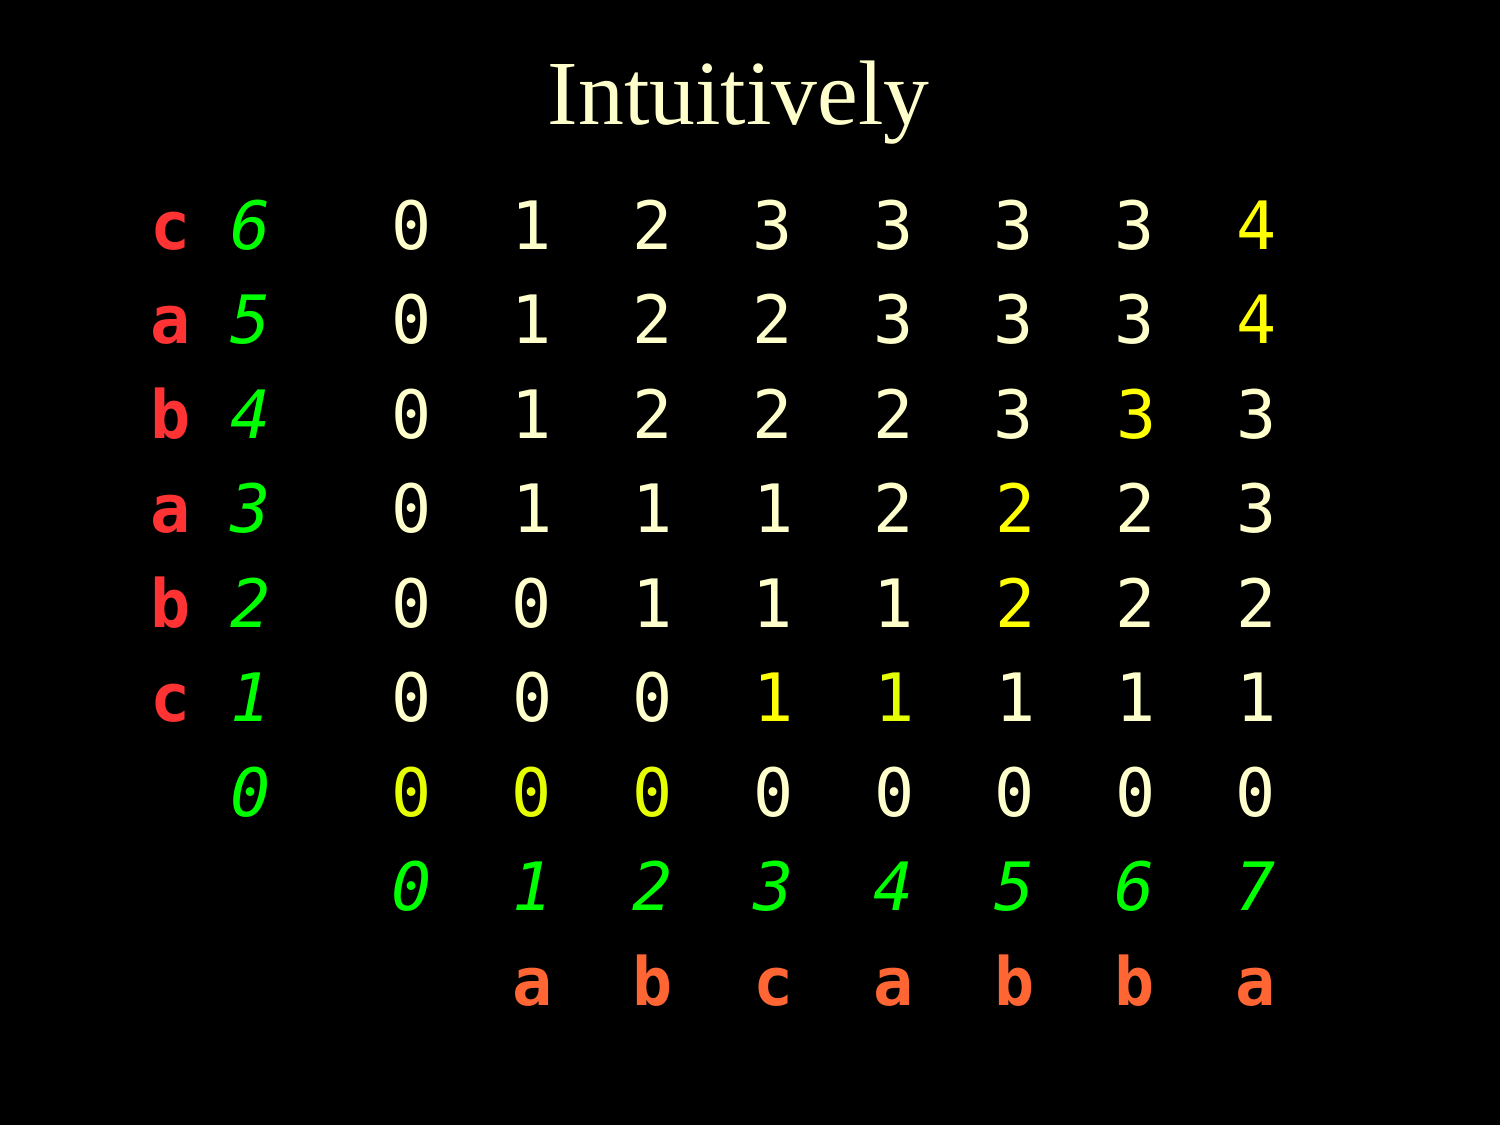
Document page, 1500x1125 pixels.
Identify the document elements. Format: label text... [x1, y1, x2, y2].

list c 6 0 1 2 3 3 3 3 4 a 5 0 1 2 2 3 3 3 4 b 4 0 1 2 2 2 3 3 3 a 3 0 1 1 1 2 2 2 3 b 2 0 0 1 1 1 2 2 2 c 1 0 0 0 1 1 1 1 1 0 0 0 0 0 0 0 0 0 0 1 2 3 4 5 6 7 a b c a b b a [150, 187, 1422, 1086]
title Intuitively [22, 37, 1480, 150]
